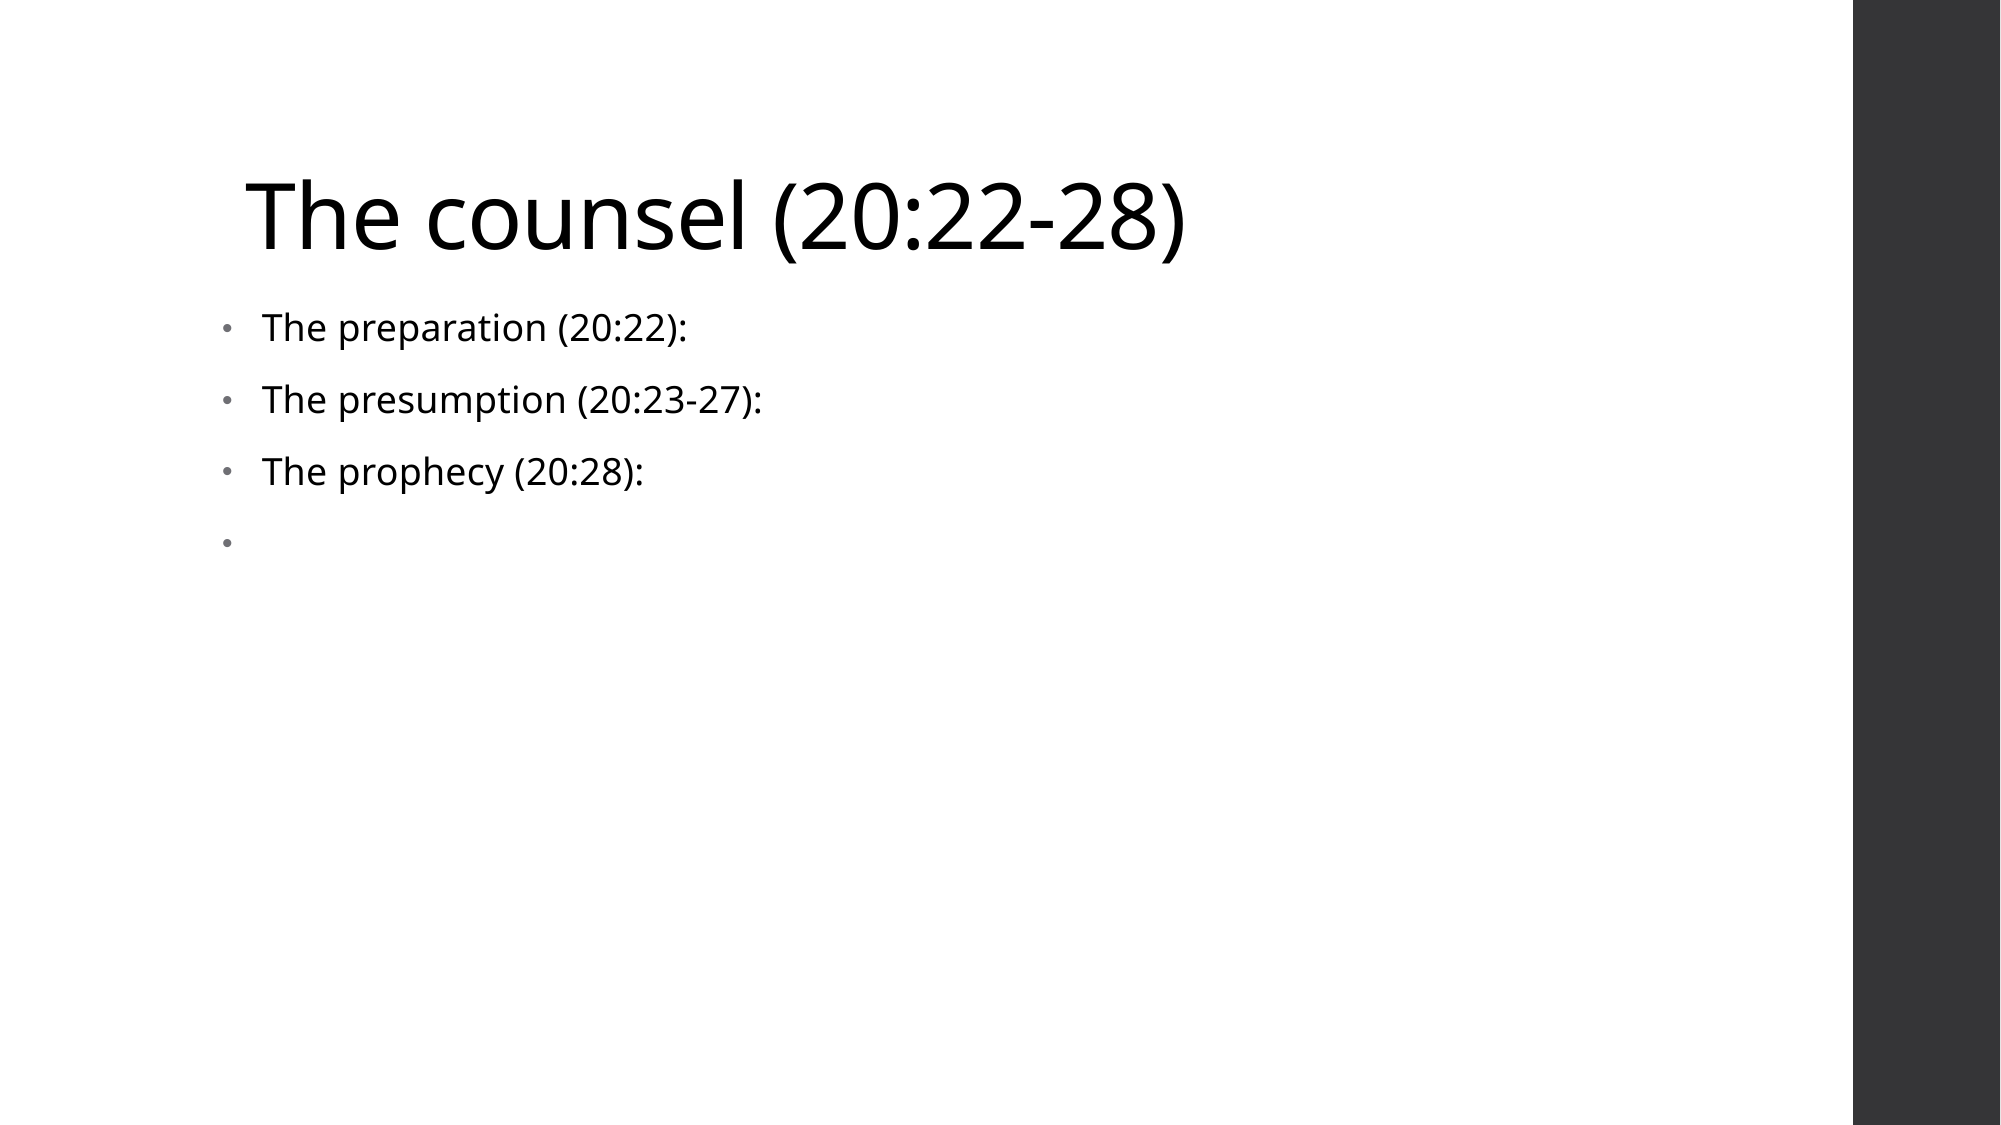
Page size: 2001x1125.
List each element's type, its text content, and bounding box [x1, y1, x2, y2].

title The counsel (20:22-28) [206, 60, 1797, 278]
list The preparation (20:22): The presumption (20:23-27): The prophecy (20:28): [206, 299, 1617, 1014]
